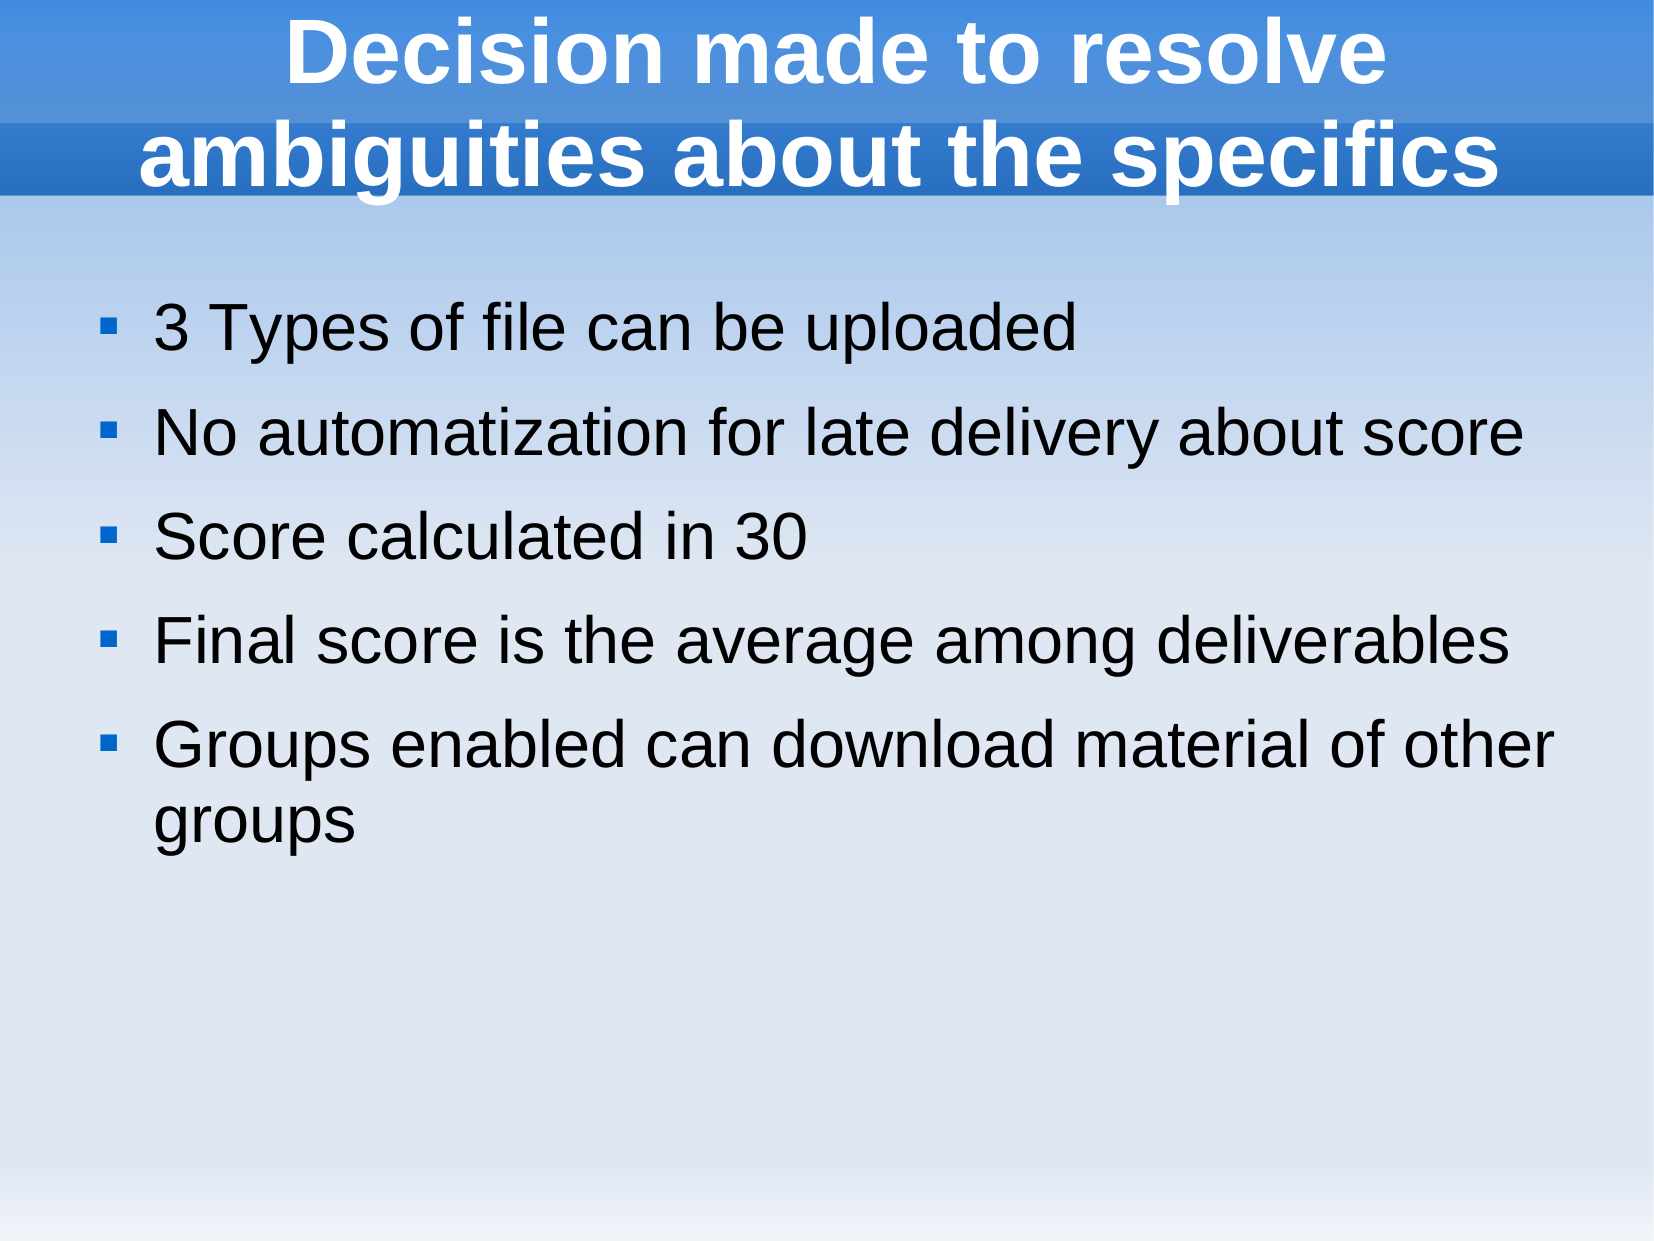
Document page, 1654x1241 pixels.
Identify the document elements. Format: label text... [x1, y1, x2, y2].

list 3 Types of file can be uploaded No automatization for late delivery about score Score calculated in 30 Final score is the average among deliverables Groups enabled can download material of other groups [82, 290, 1571, 1094]
title Decision made to resolve ambiguities about the specifics [76, 1, 1565, 207]
picture [0, 0, 1654, 1241]
